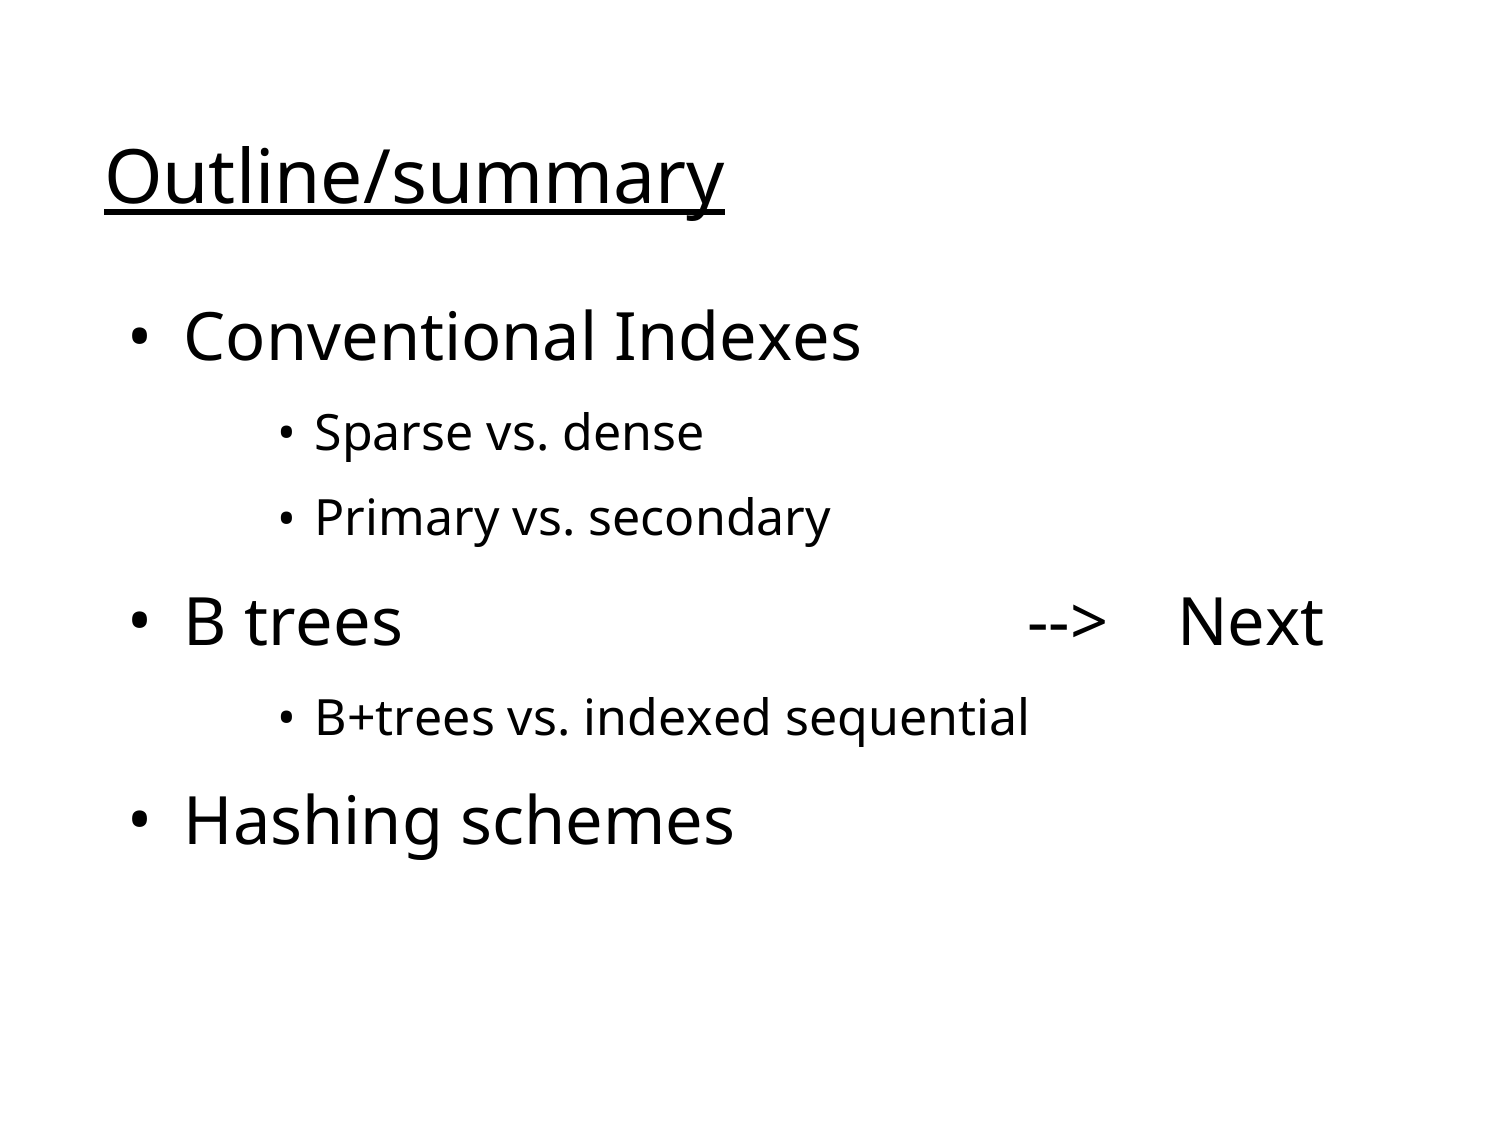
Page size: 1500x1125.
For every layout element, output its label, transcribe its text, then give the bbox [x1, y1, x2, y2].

title Outline/summary [89, 77, 1365, 265]
list Conventional Indexes Sparse vs. dense Primary vs. secondary B trees --> Next B+trees vs. indexed sequential Hashing schemes [112, 275, 1388, 951]
